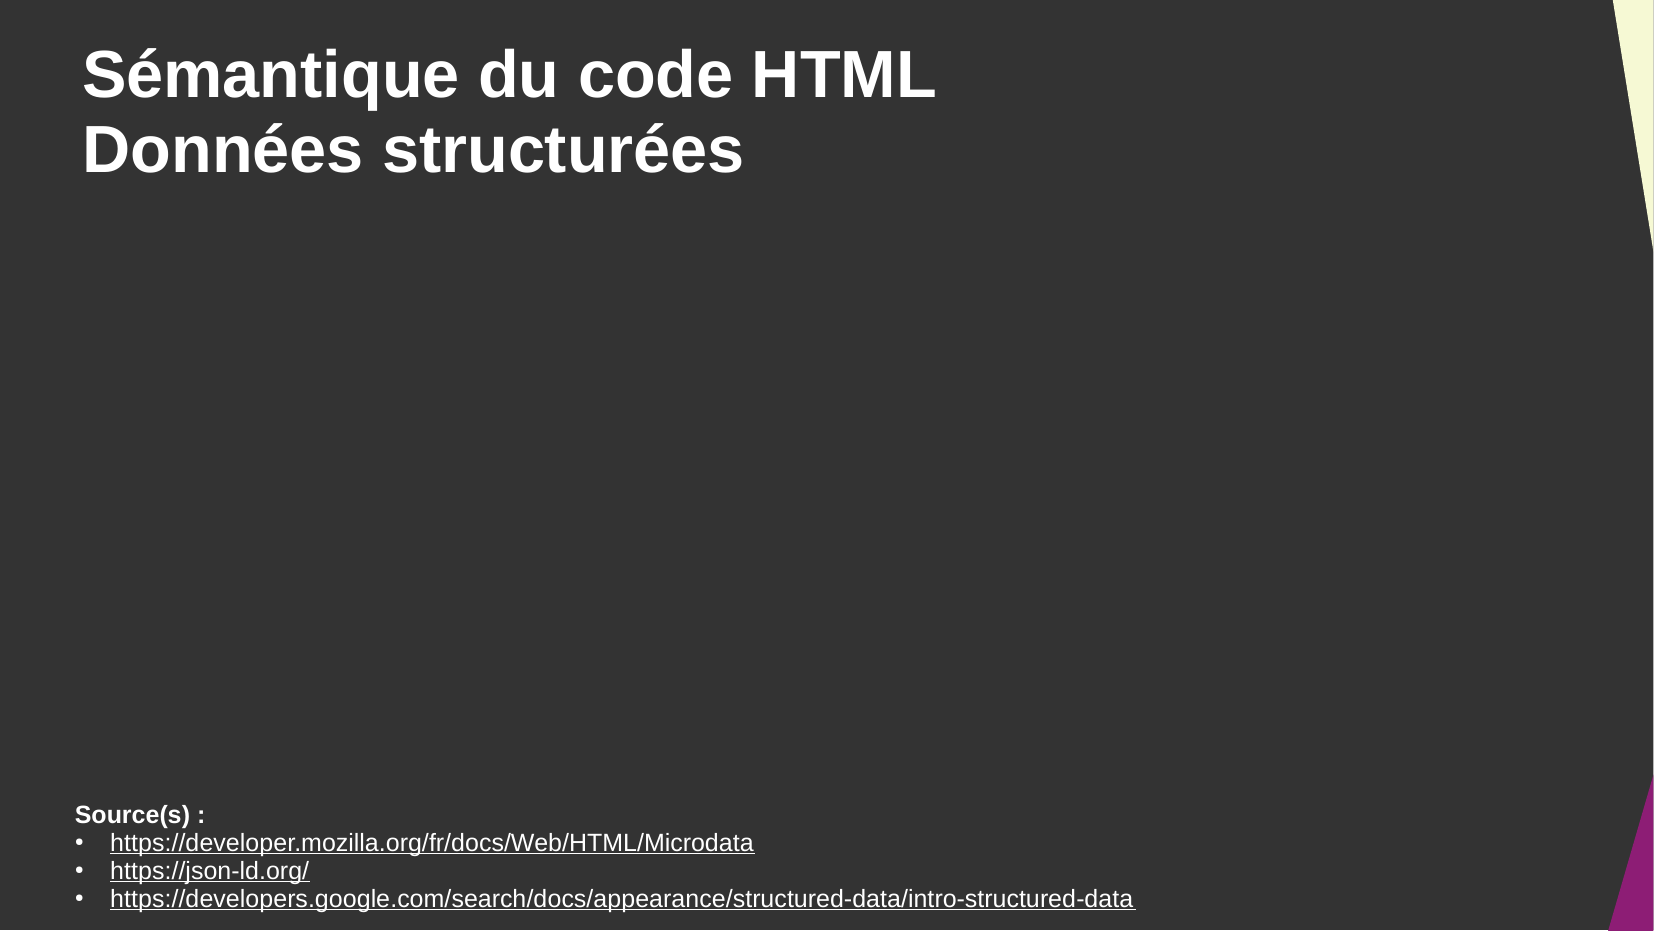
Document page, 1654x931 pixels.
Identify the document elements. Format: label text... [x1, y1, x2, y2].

text_box [1612, 0, 1654, 256]
title Sémantique du code HTML Données structurées [82, 36, 1642, 187]
text_box [1608, 772, 1654, 931]
text_box Source(s) : https://developer.mozilla.org/fr/docs/Web/HTML/Microdata https://json-ld.org/ https://developers.google.com/search/docs/appearance/structured-data/intro-structured-data [60, 793, 1546, 921]
